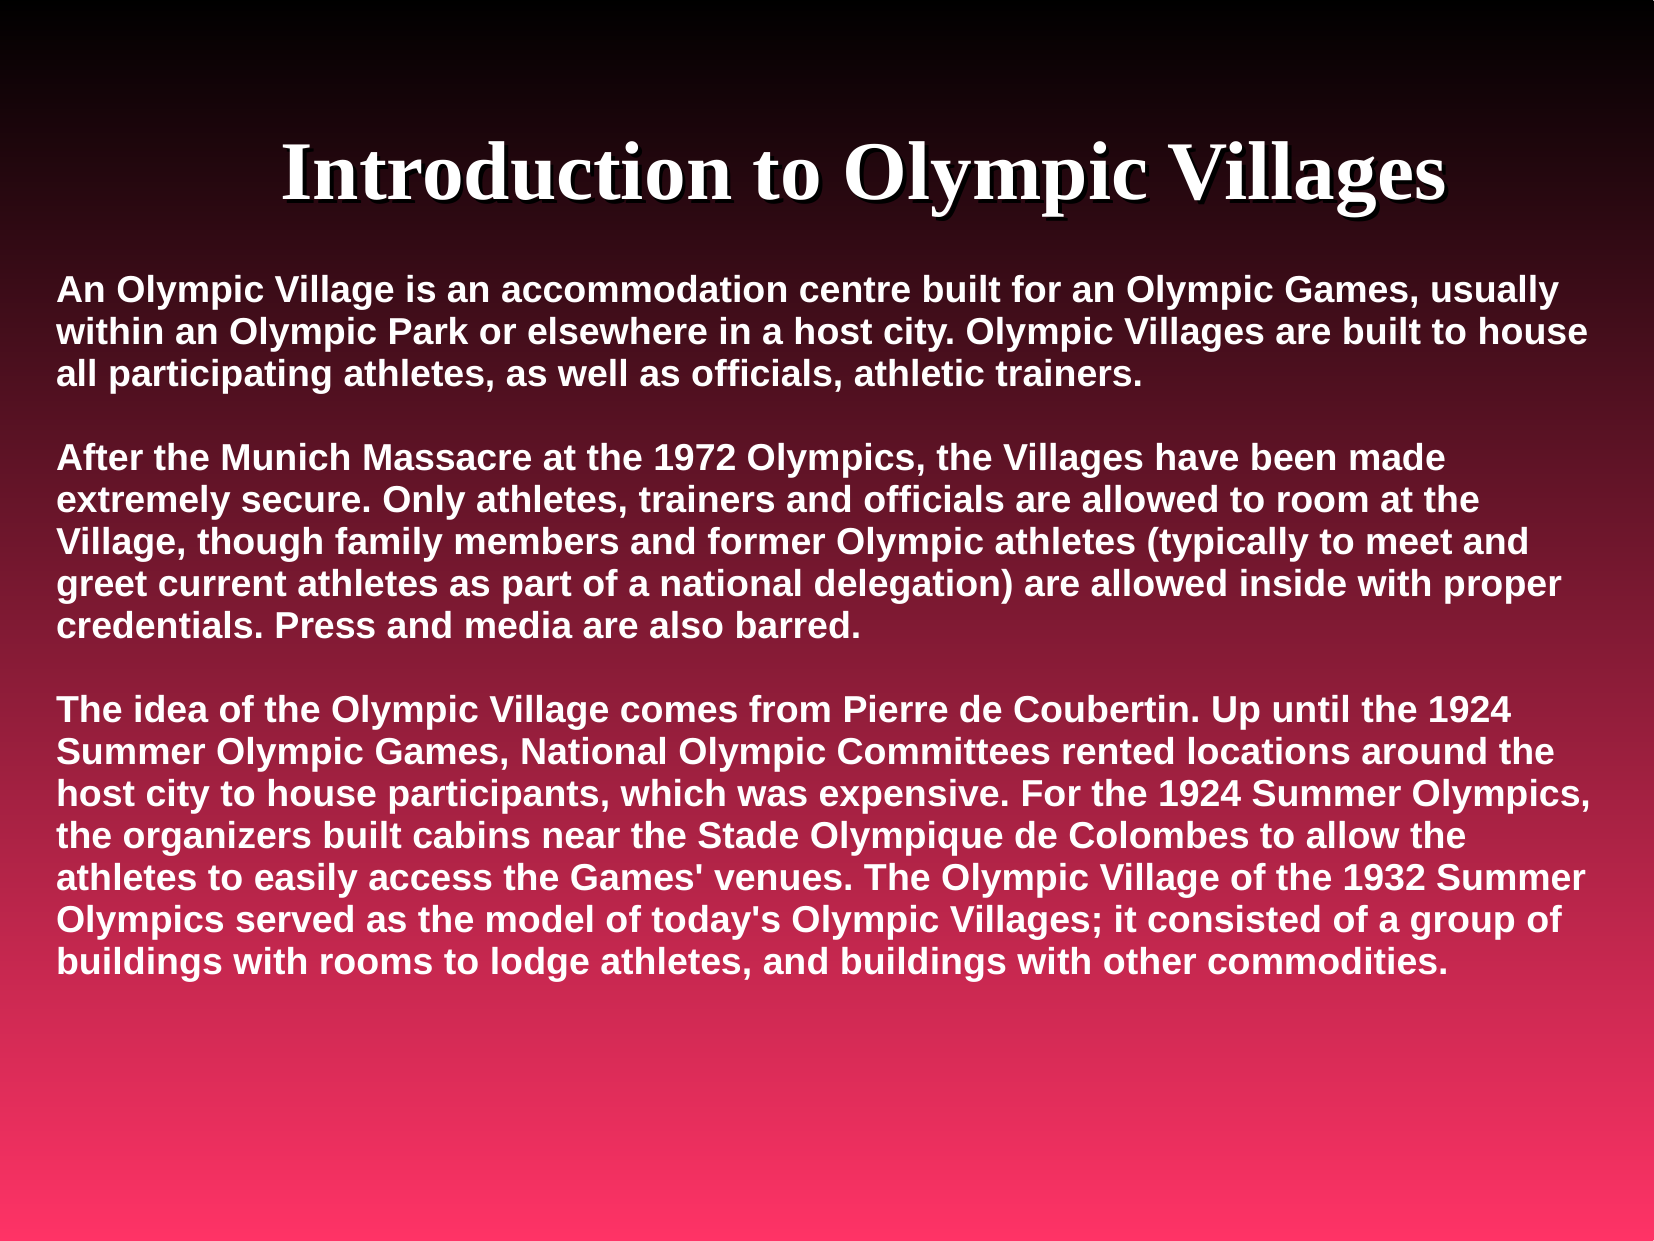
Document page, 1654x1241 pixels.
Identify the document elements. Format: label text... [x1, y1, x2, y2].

text_box An Olympic Village is an accommodation centre built for an Olympic Games, usually within an Olympic Park or elsewhere in a host city. Olympic Villages are built to house all participating athletes, as well as officials, athletic trainers. After the Munich Massacre at the 1972 Olympics, the Villages have been made extremely secure. Only athletes, trainers and officials are allowed to room at the Village, though family members and former Olympic athletes (typically to meet and greet current athletes as part of a national delegation) are allowed inside with proper credentials. Press and media are also barred. The idea of the Olympic Village comes from Pierre de Coubertin. Up until the 1924 Summer Olympic Games, National Olympic Committees rented locations around the host city to house participants, which was expensive. For the 1924 Summer Olympics, the organizers built cabins near the Stade Olympique de Colombes to allow the athletes to easily access the Games' venues. The Olympic Village of the 1932 Summer Olympics served as the model of today's Olympic Villages; it consisted of a group of buildings with rooms to lodge athletes, and buildings with other commodities. [41, 260, 1619, 1011]
text_box Introduction to Olympic Villages [265, 118, 1464, 226]
